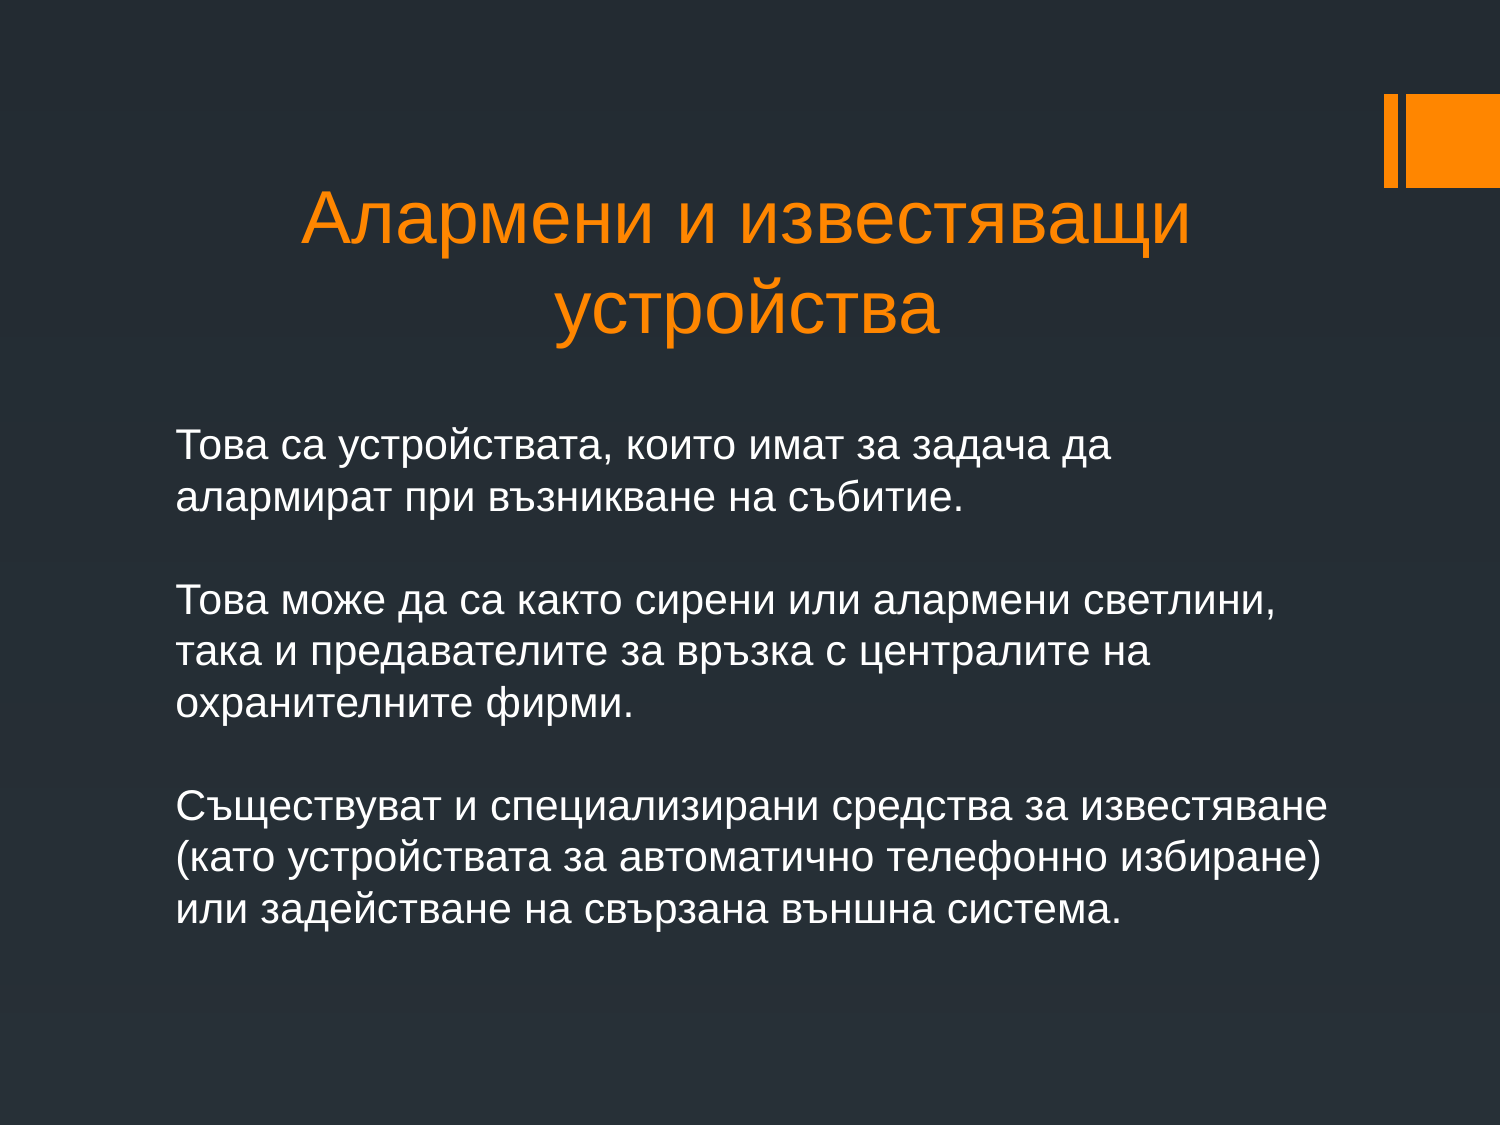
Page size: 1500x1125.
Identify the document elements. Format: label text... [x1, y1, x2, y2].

list Това са устройствата, които имат за задача да алармират при възникване на събитие. Това може да са както сирени или алармени светлини, така и предавателите за връзка с централите на охранителните фирми. Съществуват и специализирани средства за известяване (като устройствата за автоматично телефонно избиране) или задействане на свързана външна система. [147, 408, 1348, 990]
title Алармени и известяващи устройства [147, 160, 1348, 351]
